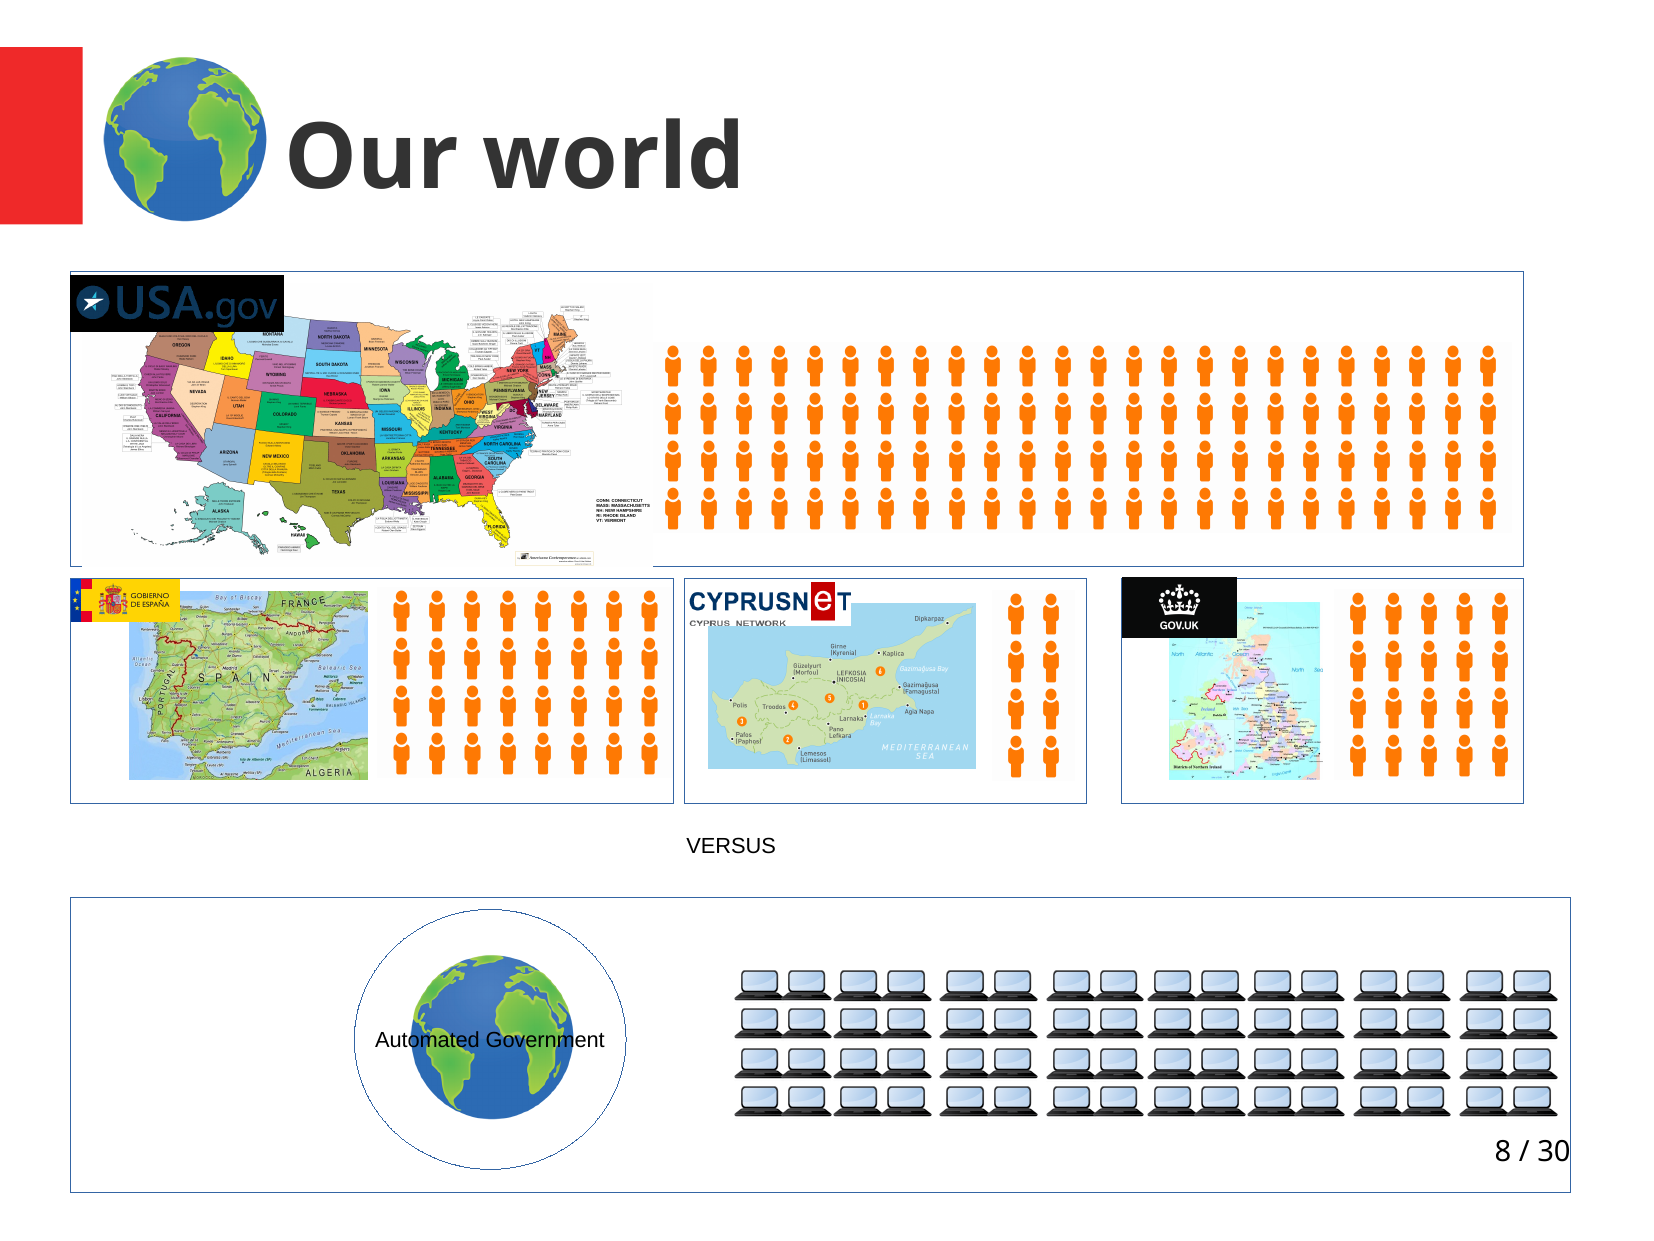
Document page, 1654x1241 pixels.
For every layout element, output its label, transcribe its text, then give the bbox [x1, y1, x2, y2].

picture [1457, 968, 1560, 1045]
picture [992, 590, 1075, 781]
picture [1457, 1046, 1560, 1123]
picture [1044, 968, 1347, 1045]
picture [1351, 968, 1453, 1045]
picture [937, 968, 1040, 1044]
picture [732, 1046, 934, 1122]
picture [732, 968, 934, 1044]
picture [570, 933, 591, 951]
picture [377, 587, 673, 778]
picture [392, 933, 410, 948]
picture [1044, 1046, 1347, 1122]
picture [689, 582, 976, 769]
picture [937, 1046, 1040, 1122]
text_box Automated Government [354, 909, 627, 1170]
picture [1122, 577, 1323, 780]
picture [1351, 1046, 1453, 1122]
text_box VERSUS [671, 826, 791, 866]
picture [71, 579, 368, 780]
title Our world [118, 49, 1571, 257]
picture [1334, 589, 1523, 780]
picture [70, 275, 1512, 567]
picture [85, 35, 284, 227]
